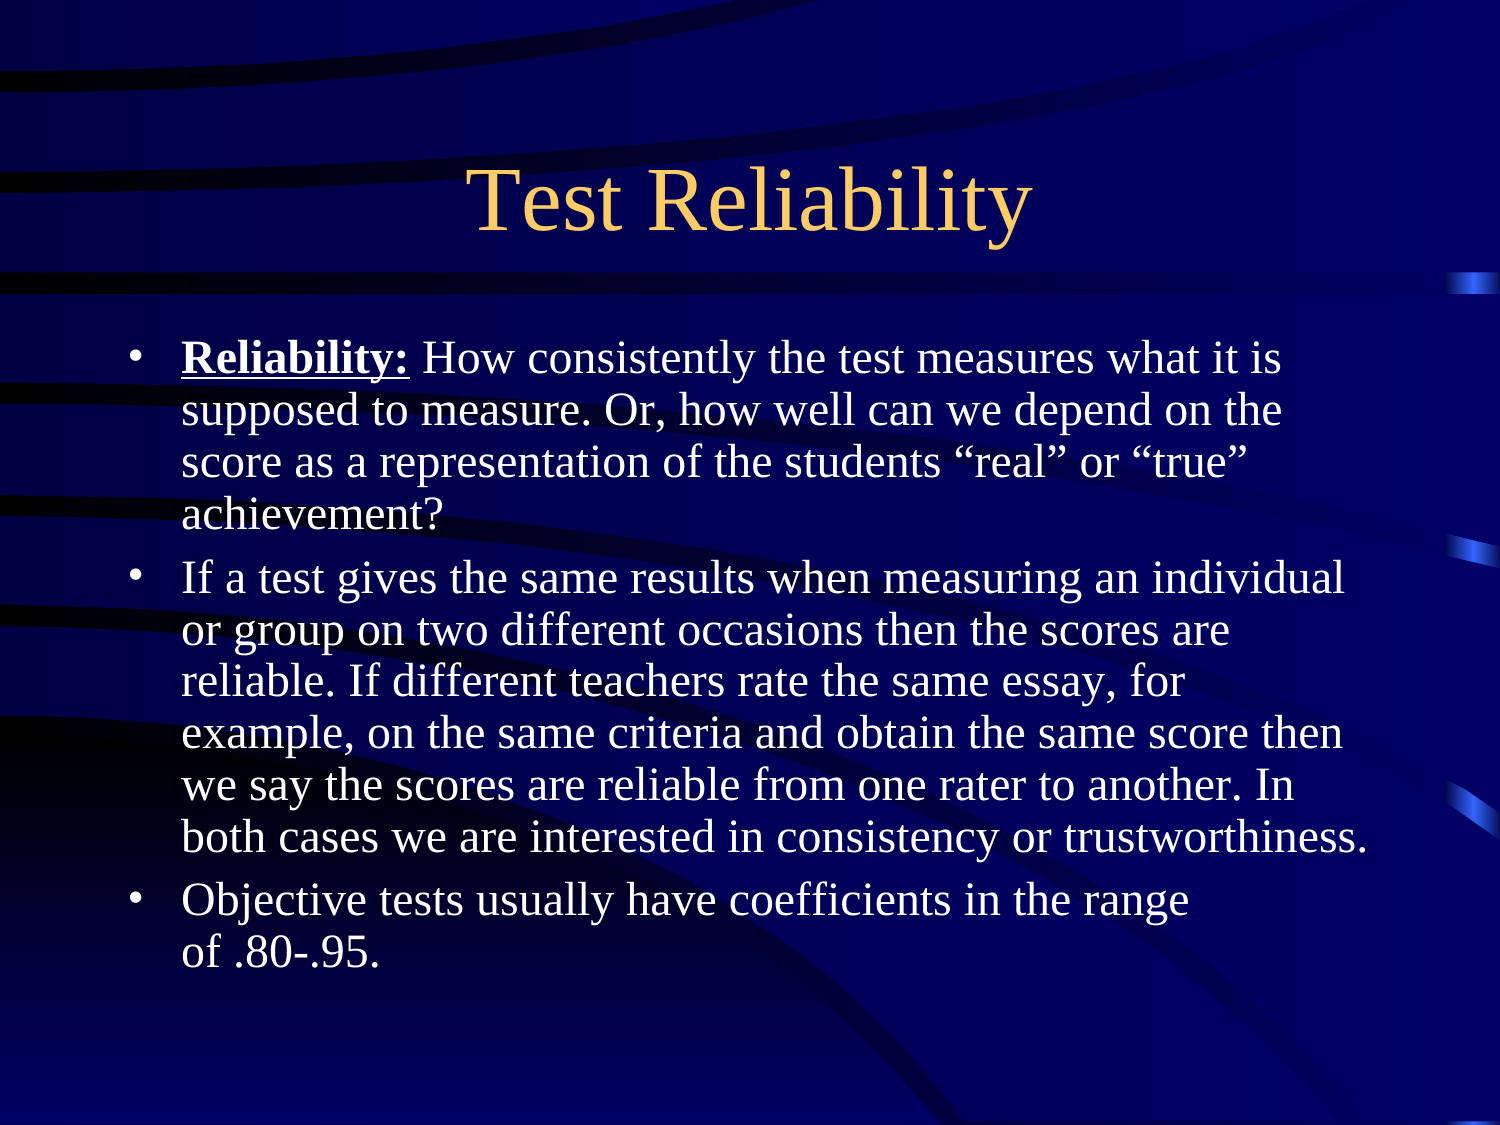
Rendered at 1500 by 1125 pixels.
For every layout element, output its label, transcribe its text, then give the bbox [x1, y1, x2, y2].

title Test Reliability [112, 99, 1388, 288]
list Reliability: How consistently the test measures what it is supposed to measure. Or, how well can we depend on the score as a representation of the students “real” or “true” achievement? If a test gives the same results when measuring an individual or group on two different occasions then the scores are reliable. If different teachers rate the same essay, for example, on the same criteria and obtain the same score then we say the scores are reliable from one rater to another. In both cases we are interested in consistency or trustworthiness. Objective tests usually have coefficients in the range of .80-.95. [112, 324, 1388, 1000]
